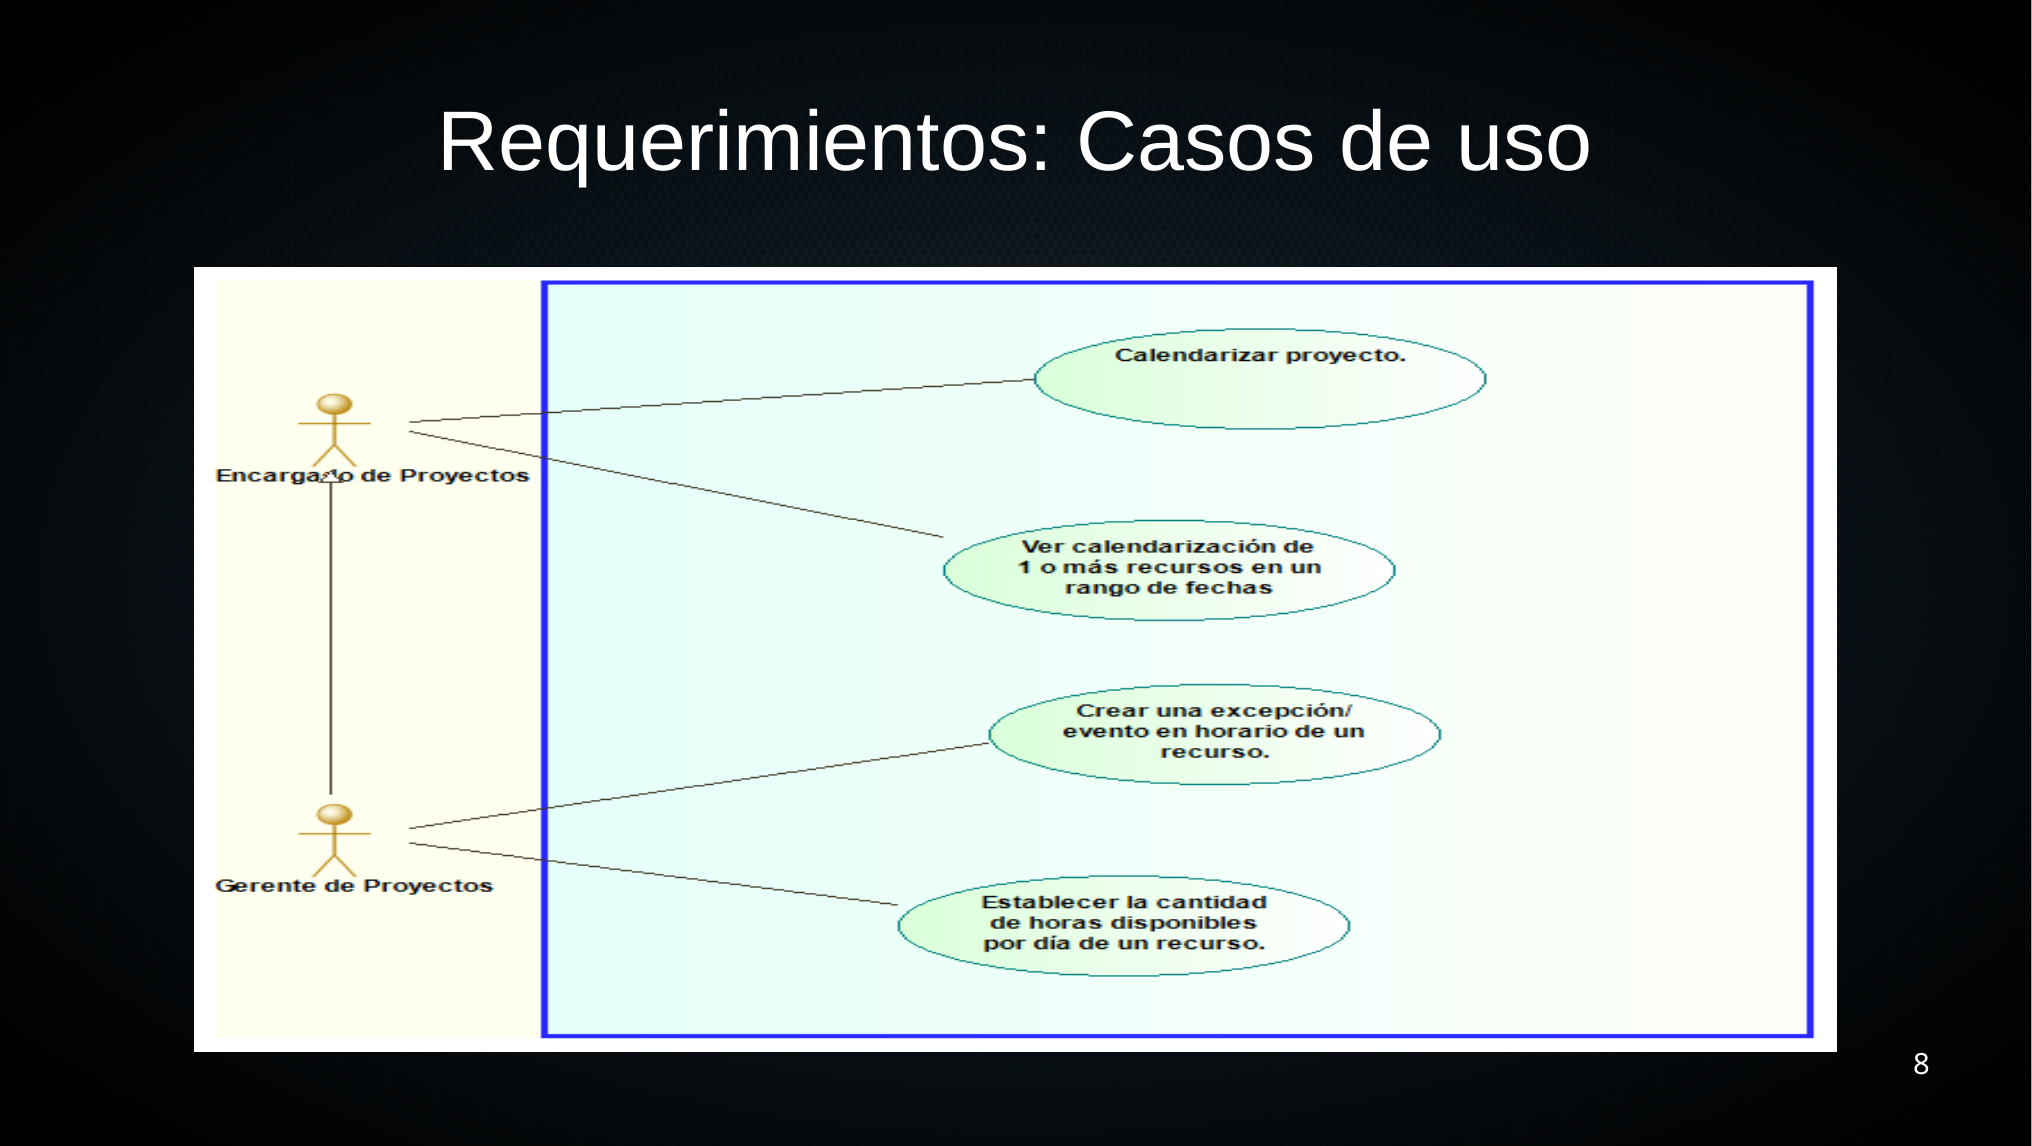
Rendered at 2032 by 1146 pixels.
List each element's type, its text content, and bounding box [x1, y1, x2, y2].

picture [0, 0, 2032, 1146]
title Requerimientos: Casos de uso [101, 45, 1930, 237]
